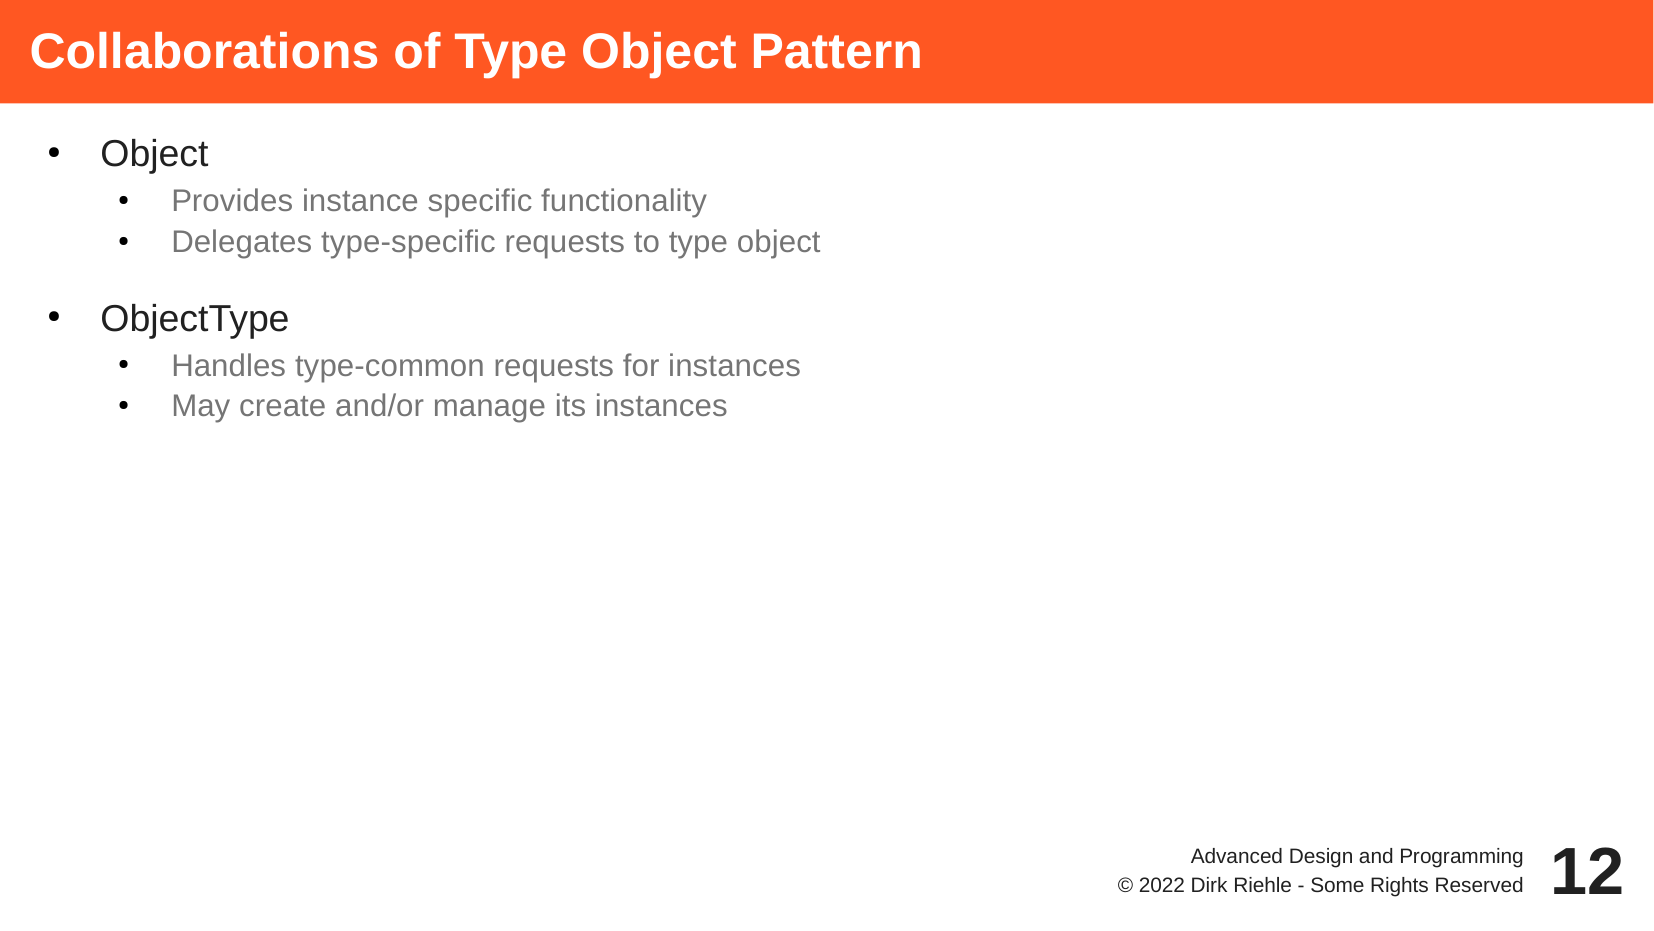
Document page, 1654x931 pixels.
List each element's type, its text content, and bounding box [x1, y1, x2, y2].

title Collaborations of Type Object Pattern [0, 0, 1654, 104]
list Object Provides instance specific functionality Delegates type-specific requests to type object ObjectType Handles type-common requests for instances May create and/or manage its instances [29, 132, 1625, 813]
